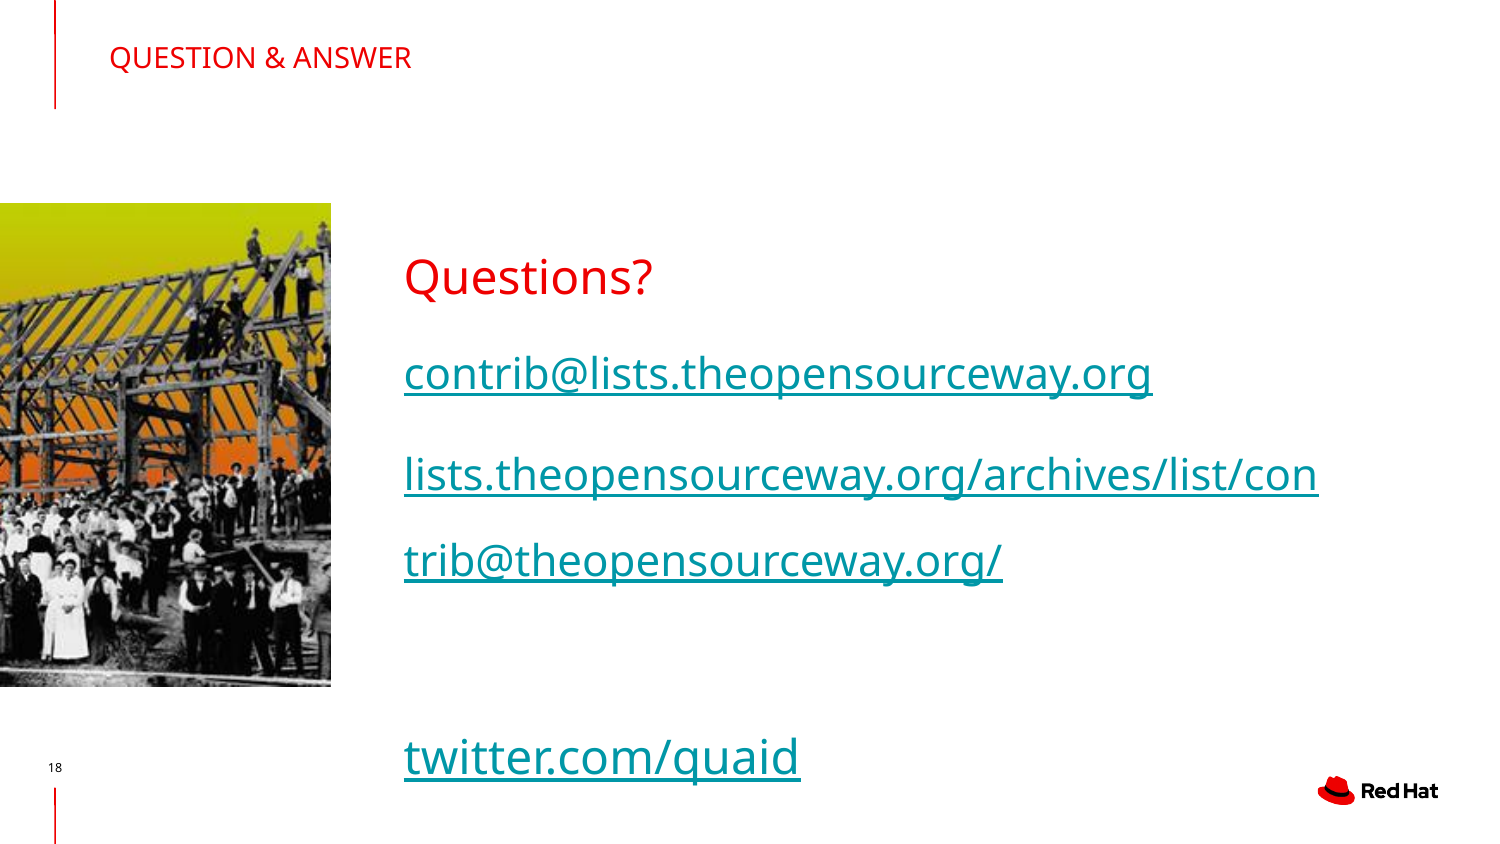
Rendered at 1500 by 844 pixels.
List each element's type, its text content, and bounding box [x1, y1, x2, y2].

picture [1317, 776, 1438, 805]
title Questions? contrib@lists.theopensourceway.org lists.theopensourceway.org/archives/list/contrib@theopensourceway.org/ twitter.com/quaid [403, 203, 1335, 688]
picture [0, 203, 331, 688]
subtitle QUESTION & ANSWER [55, 6, 689, 108]
slide_number <number> [10, 759, 101, 777]
